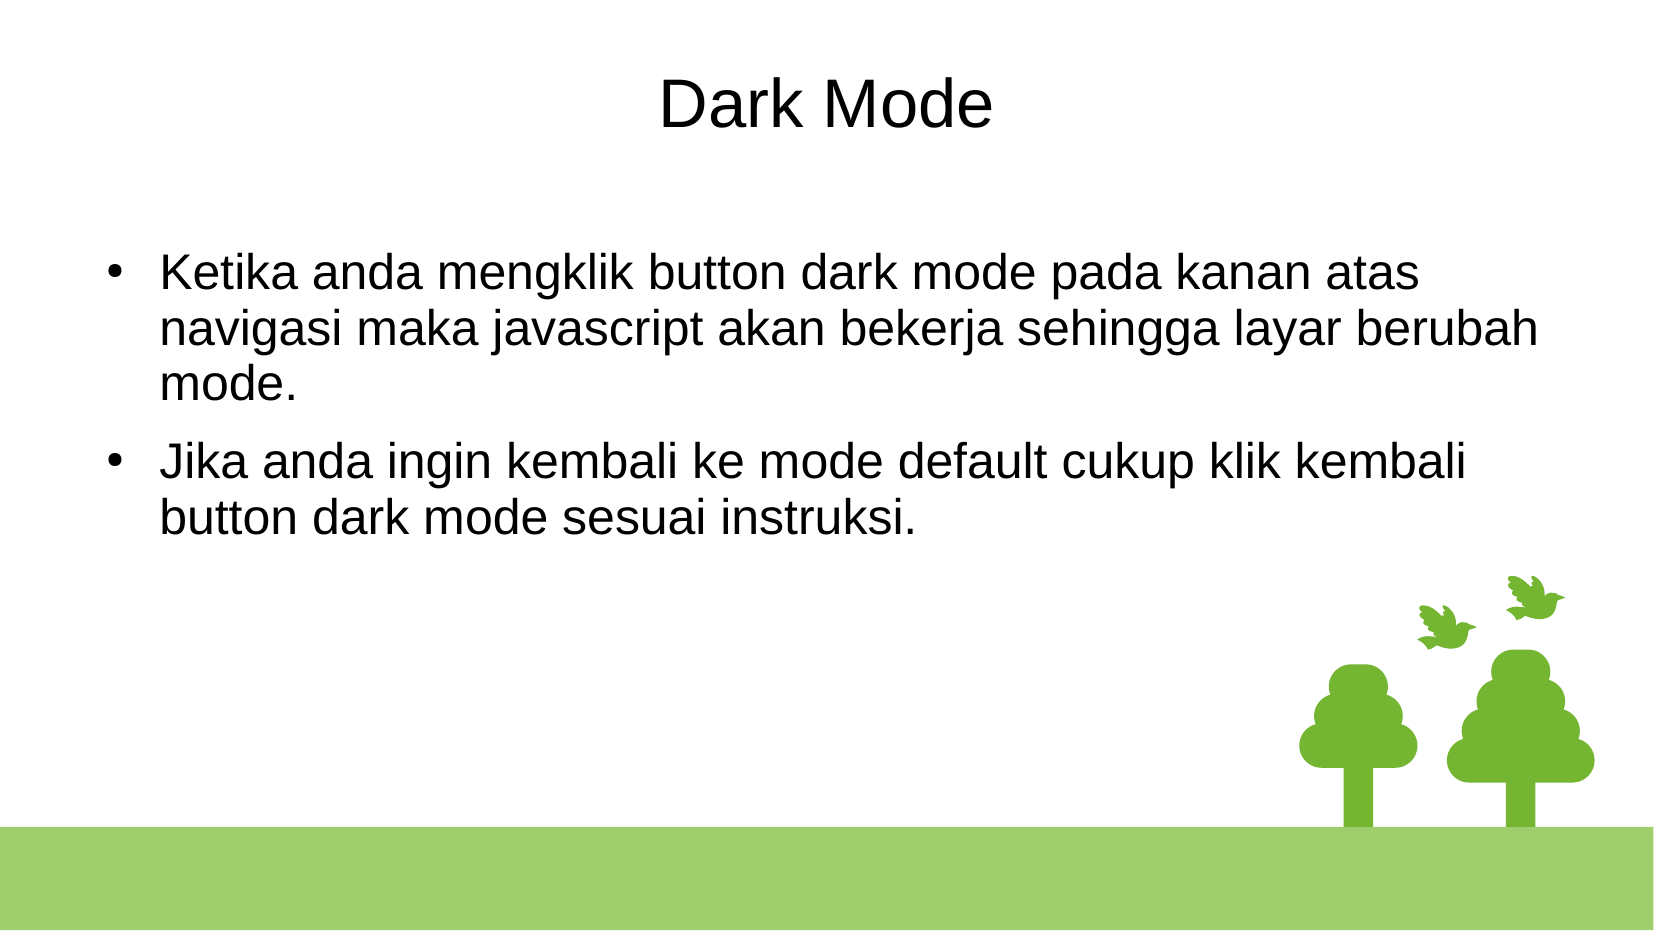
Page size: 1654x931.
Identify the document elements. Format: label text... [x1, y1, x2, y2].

list Ketika anda mengklik button dark mode pada kanan atas navigasi maka javascript akan bekerja sehingga layar berubah mode. Jika anda ingin kembali ke mode default cukup klik kembali button dark mode sesuai instruksi. [88, 244, 1565, 638]
title Dark Mode [88, 29, 1565, 178]
